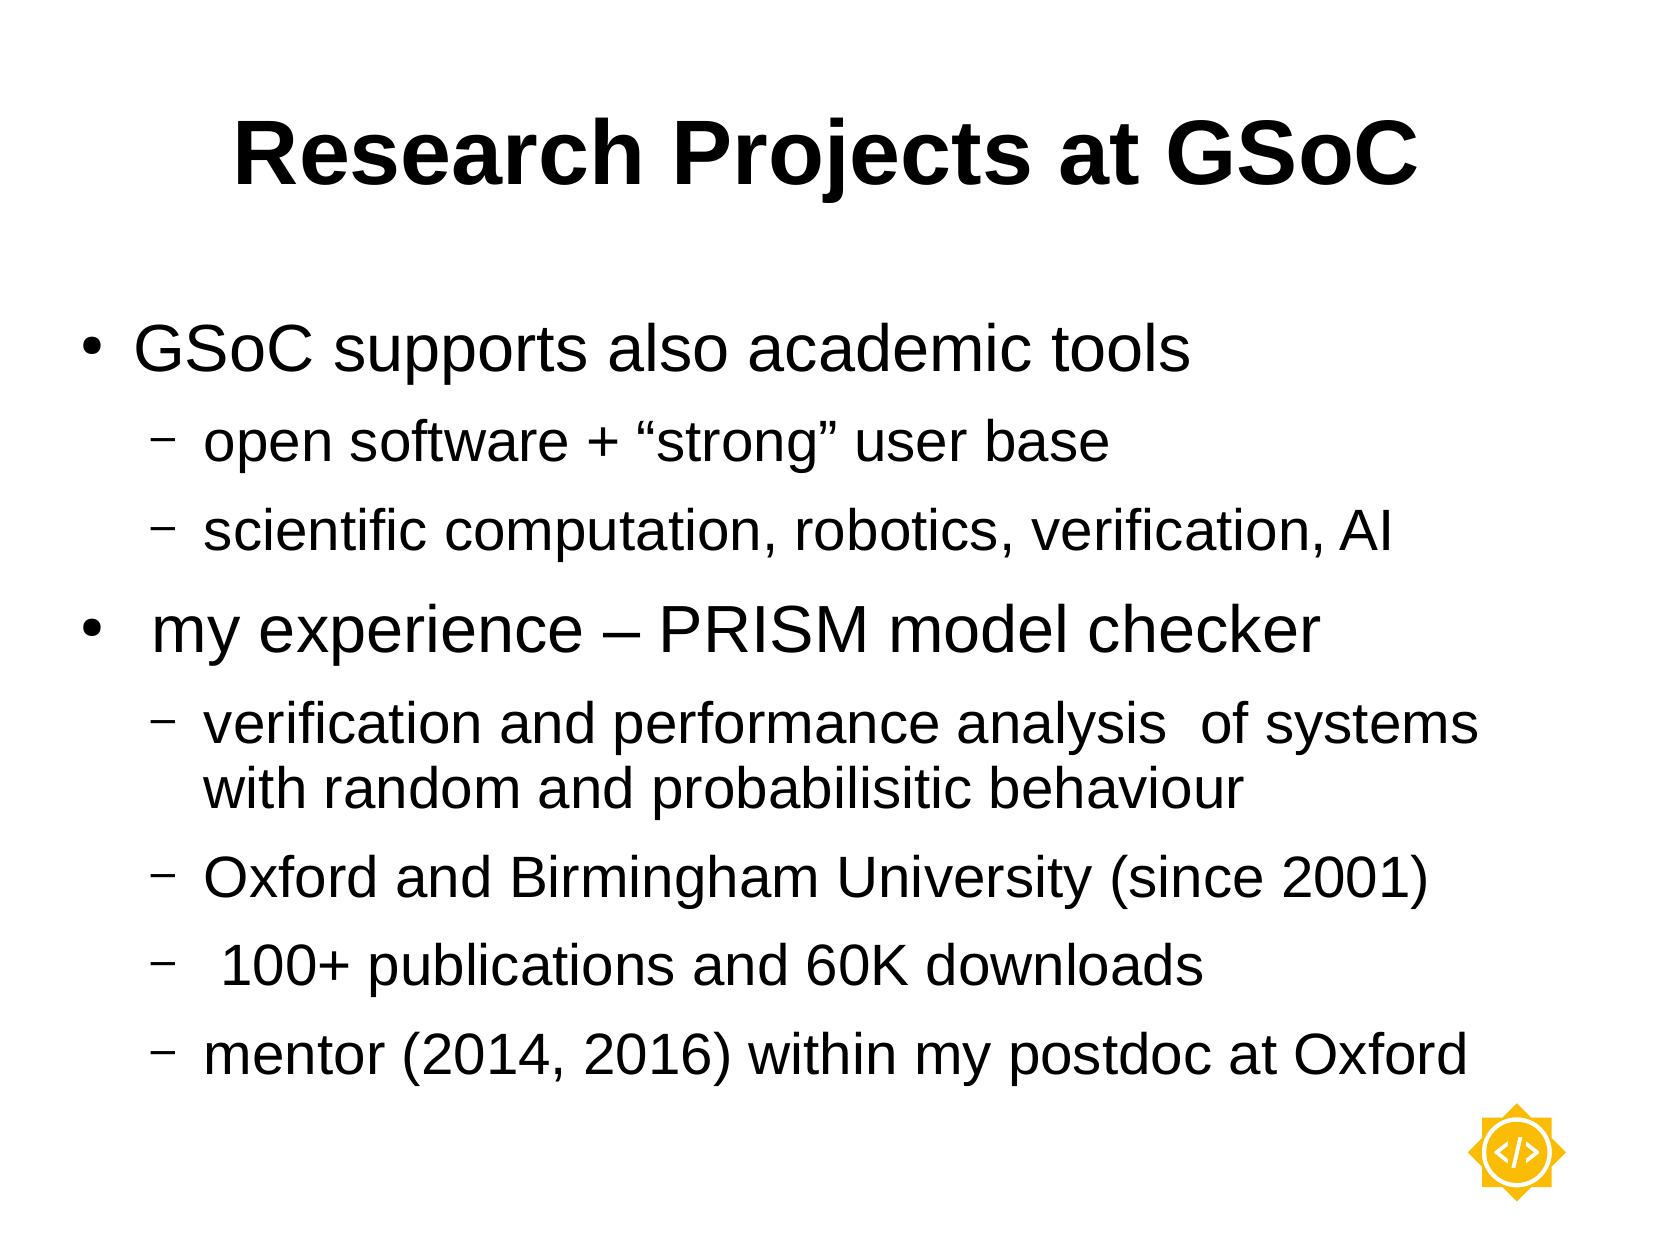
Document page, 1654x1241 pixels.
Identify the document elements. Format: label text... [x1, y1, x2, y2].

list GSoC supports also academic tools open software + “strong” user base scientific computation, robotics, verification, AI my experience – PRISM model checker verification and performance analysis of systems with random and probabilisitic behaviour Oxford and Birmingham University (since 2001) 100+ publications and 60K downloads mentor (2014, 2016) within my postdoc at Oxford [62, 310, 1551, 1030]
title Research Projects at GSoC [82, 49, 1571, 257]
